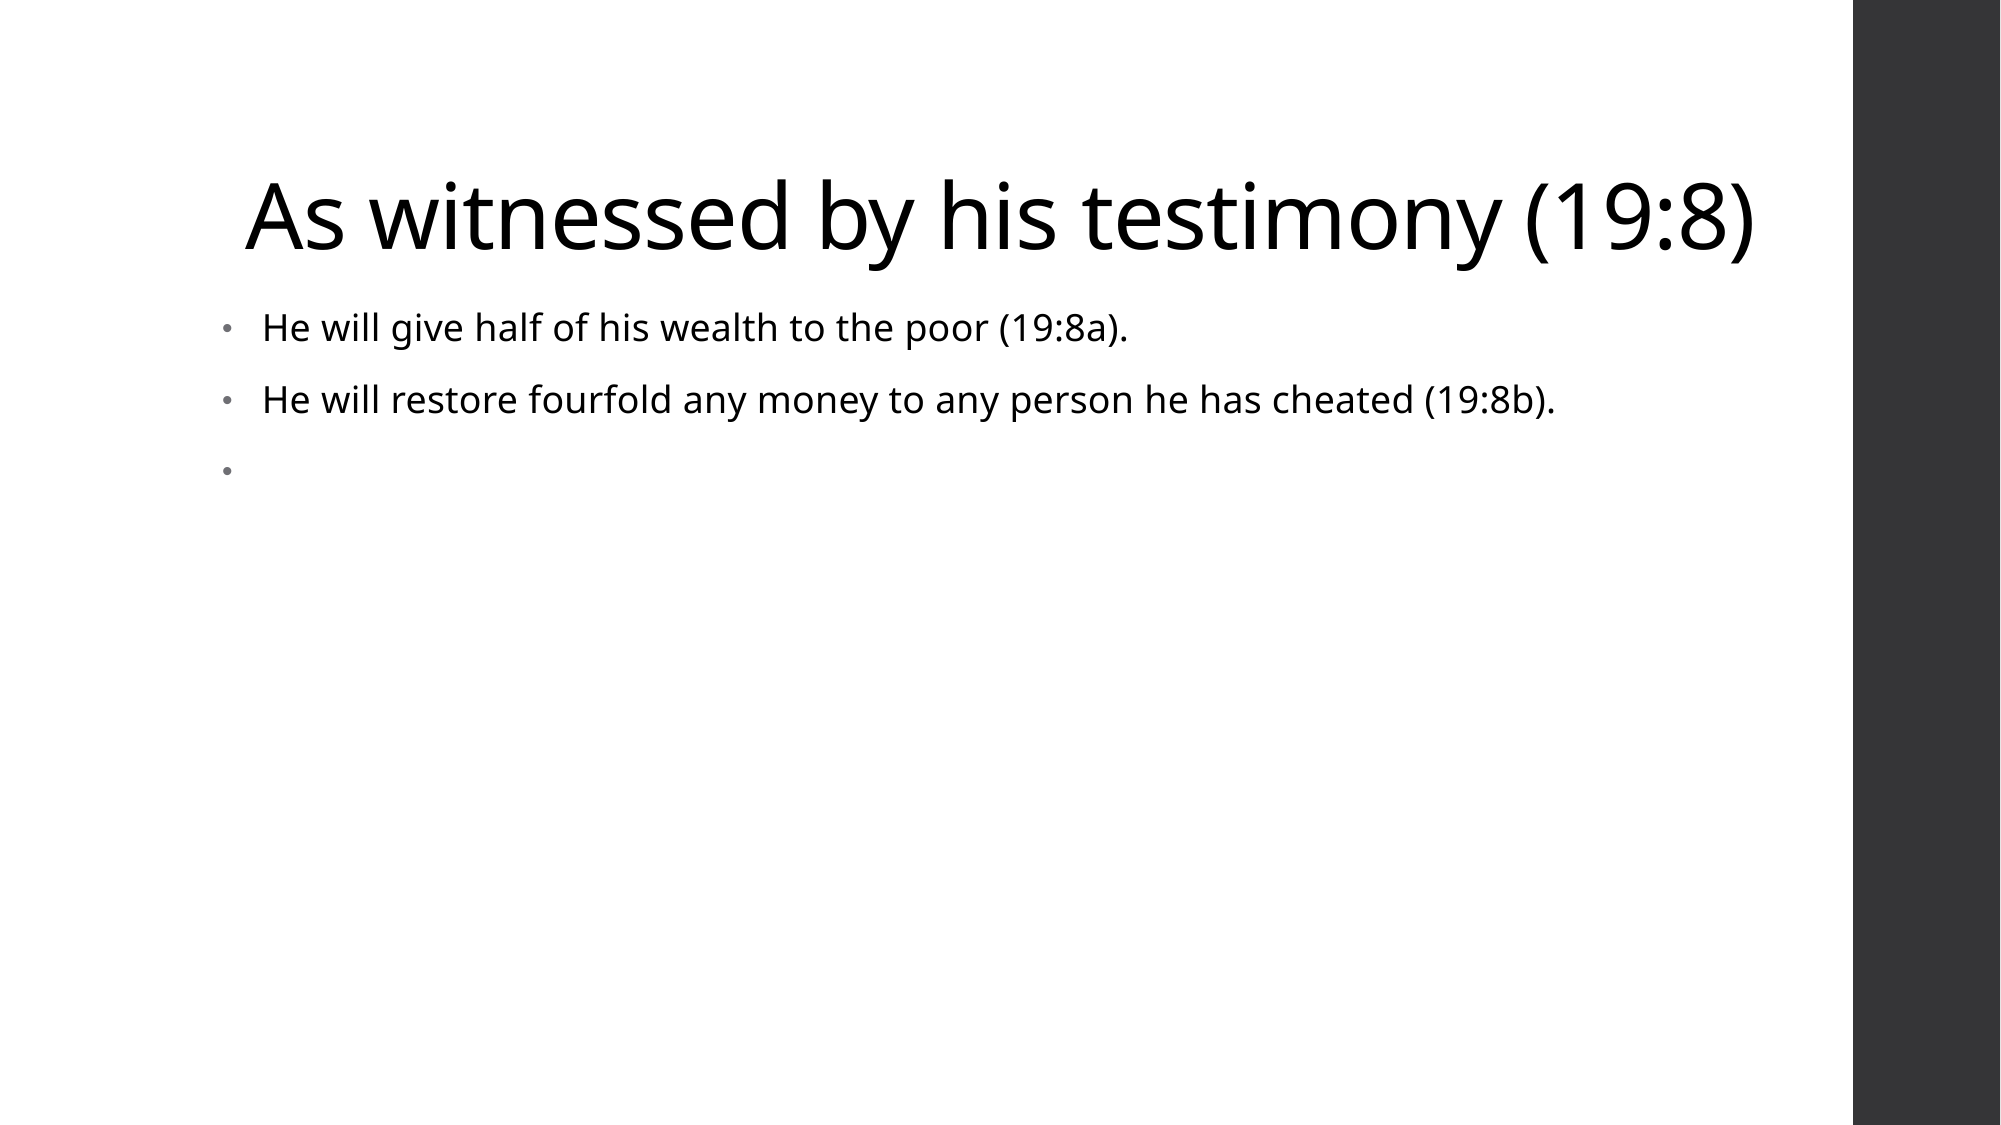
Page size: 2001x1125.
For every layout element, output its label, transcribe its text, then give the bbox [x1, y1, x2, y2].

list He will give half of his wealth to the poor (19:8a). He will restore fourfold any money to any person he has cheated (19:8b). [206, 299, 1617, 1014]
title As witnessed by his testimony (19:8) [206, 60, 1797, 278]
